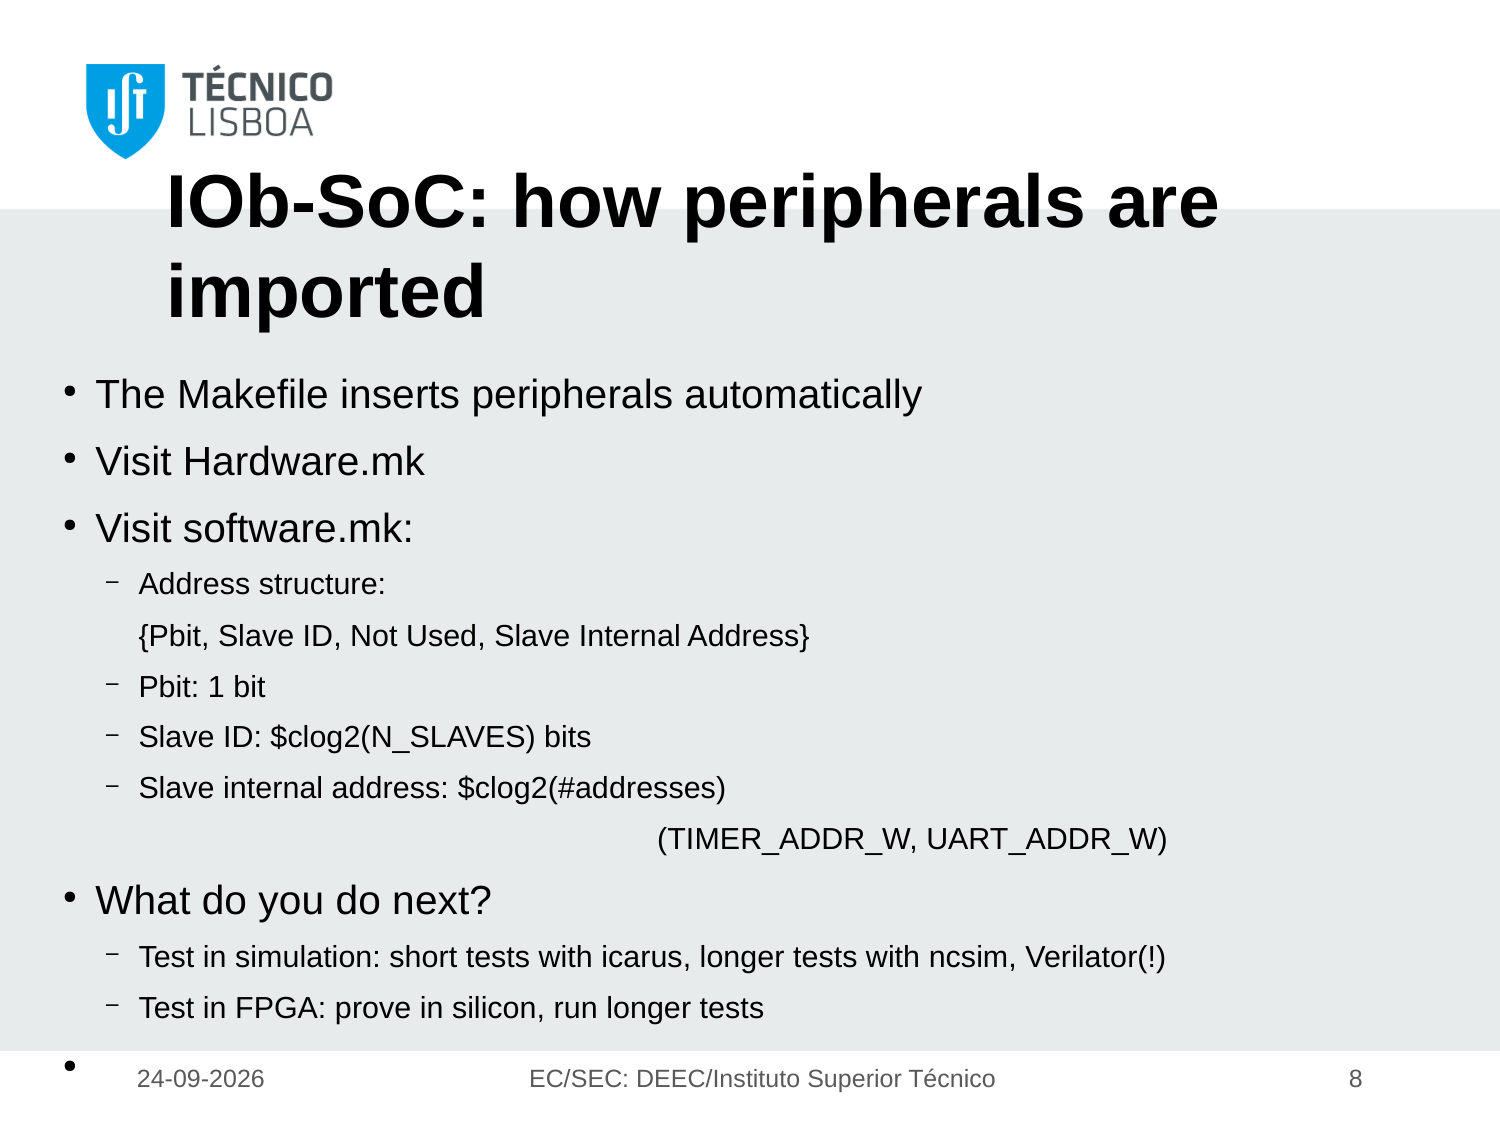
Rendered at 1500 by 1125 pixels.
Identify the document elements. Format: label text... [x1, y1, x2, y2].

list The Makefile inserts peripherals automatically Visit Hardware.mk Visit software.mk: Address structure: {Pbit, Slave ID, Not Used, Slave Internal Address} Pbit: 1 bit Slave ID: $clog2(N_SLAVES) bits Slave internal address: $clog2(#addresses) (TIMER_ADDR_W, UART_ADDR_W) What do you do next? Test in simulation: short tests with icarus, longer tests with ncsim, Verilator(!) Test in FPGA: prove in silicon, run longer tests [52, 367, 1465, 1030]
slide_number 09-10-2020 [121, 1052, 425, 1103]
slide_number 9 [1077, 1052, 1378, 1103]
title IOb-SoC: how peripherals are imported [151, 171, 1408, 314]
footer EC/SEC: DEEC/Instituto Superior Técnico [512, 1052, 1021, 1103]
picture [0, 0, 1500, 1125]
